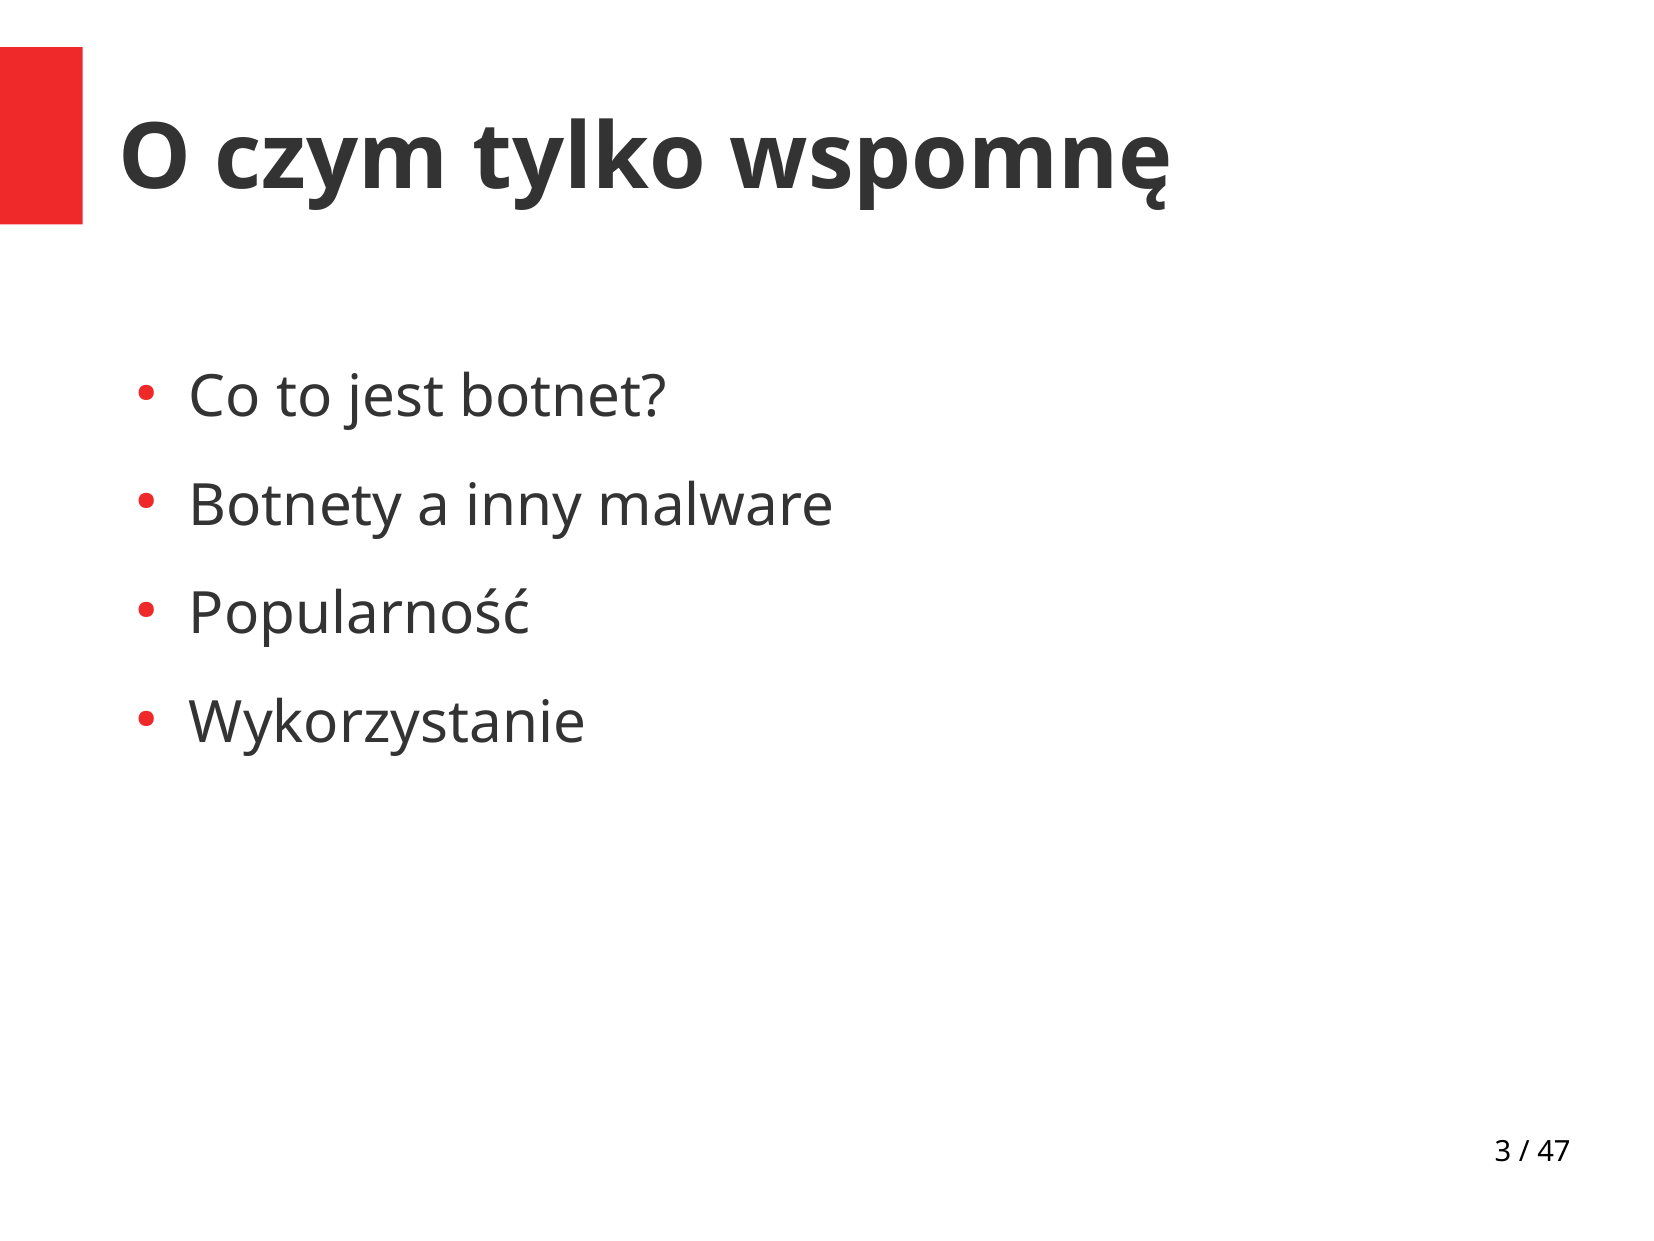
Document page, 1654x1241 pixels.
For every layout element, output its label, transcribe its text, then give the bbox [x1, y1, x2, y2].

list Co to jest botnet? Botnety a inny malware Popularność Wykorzystanie [118, 354, 1536, 1074]
title O czym tylko wspomnę [118, 49, 1571, 257]
